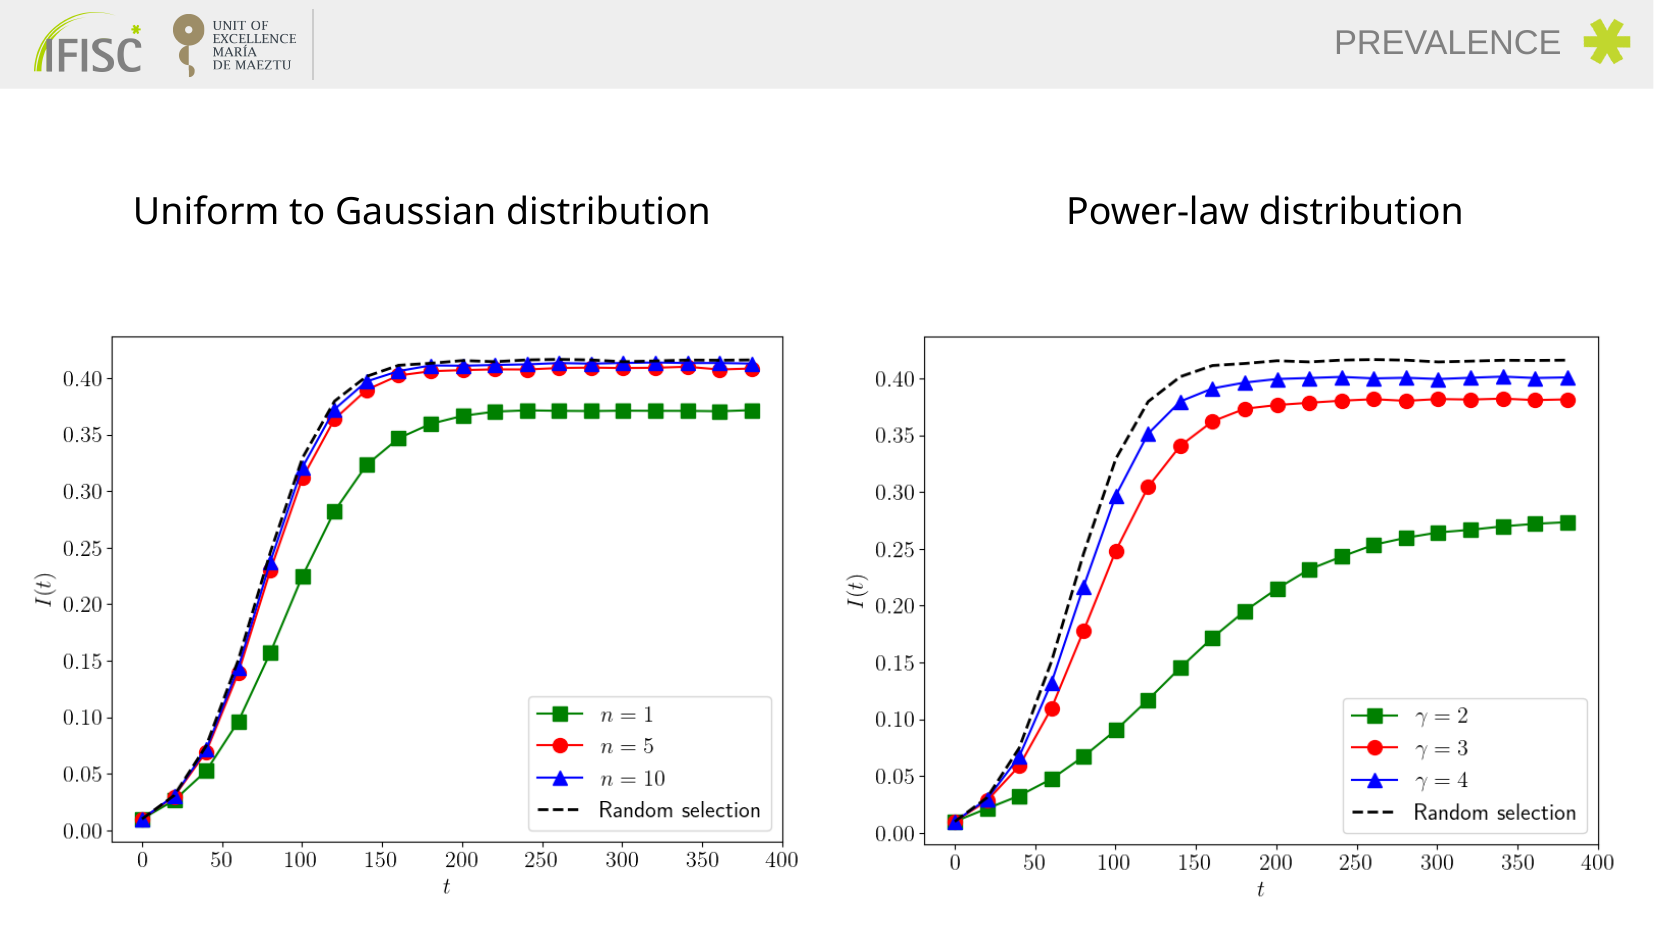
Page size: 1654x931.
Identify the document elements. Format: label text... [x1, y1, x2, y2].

picture [170, 11, 248, 81]
picture [10, 312, 1639, 925]
title PREVALENCE [248, 2, 1571, 83]
text_box Power-law distribution [1051, 177, 1512, 230]
picture [29, 9, 148, 75]
text_box Uniform to Gaussian distribution [118, 177, 768, 267]
picture [1582, 17, 1631, 65]
